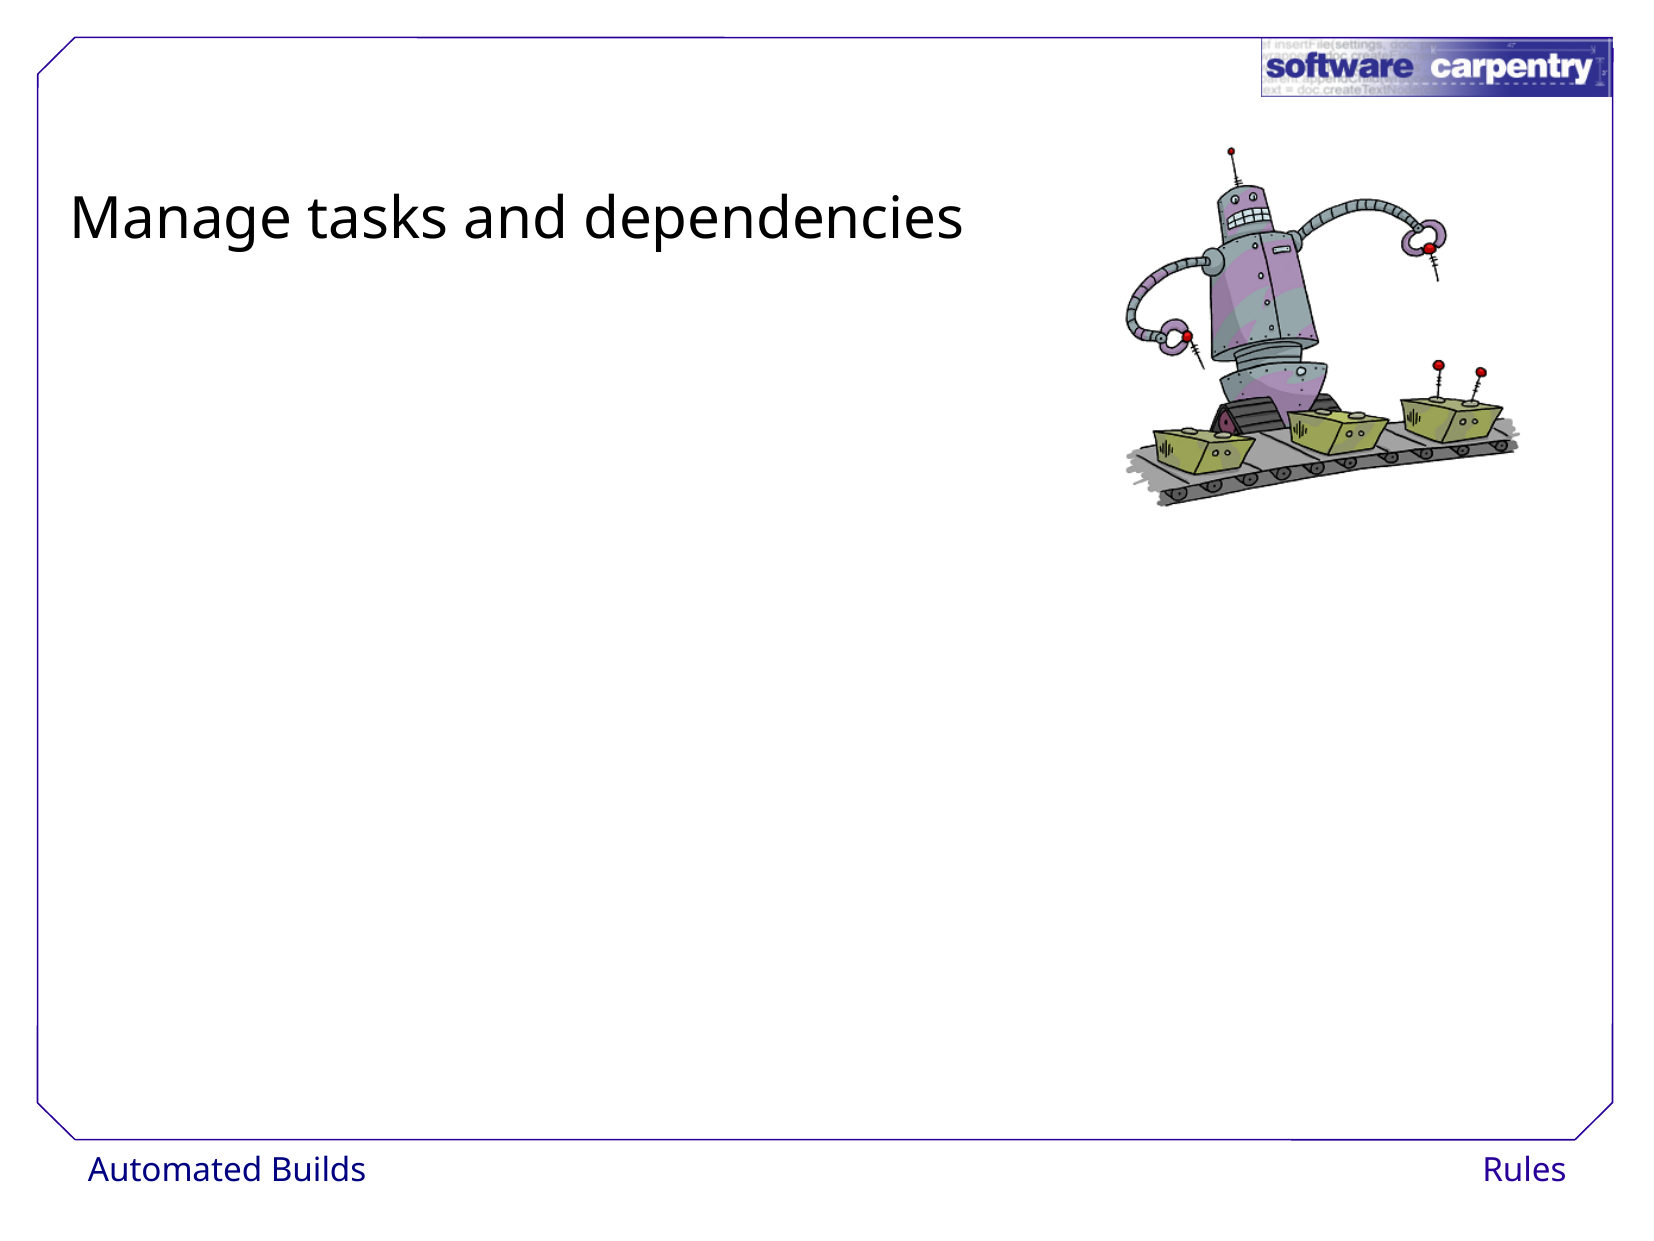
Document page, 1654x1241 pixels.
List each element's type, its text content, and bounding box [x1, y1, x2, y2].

picture [1261, 39, 1613, 97]
text_box Manage tasks and dependencies [54, 138, 1110, 259]
picture [1110, 128, 1526, 522]
